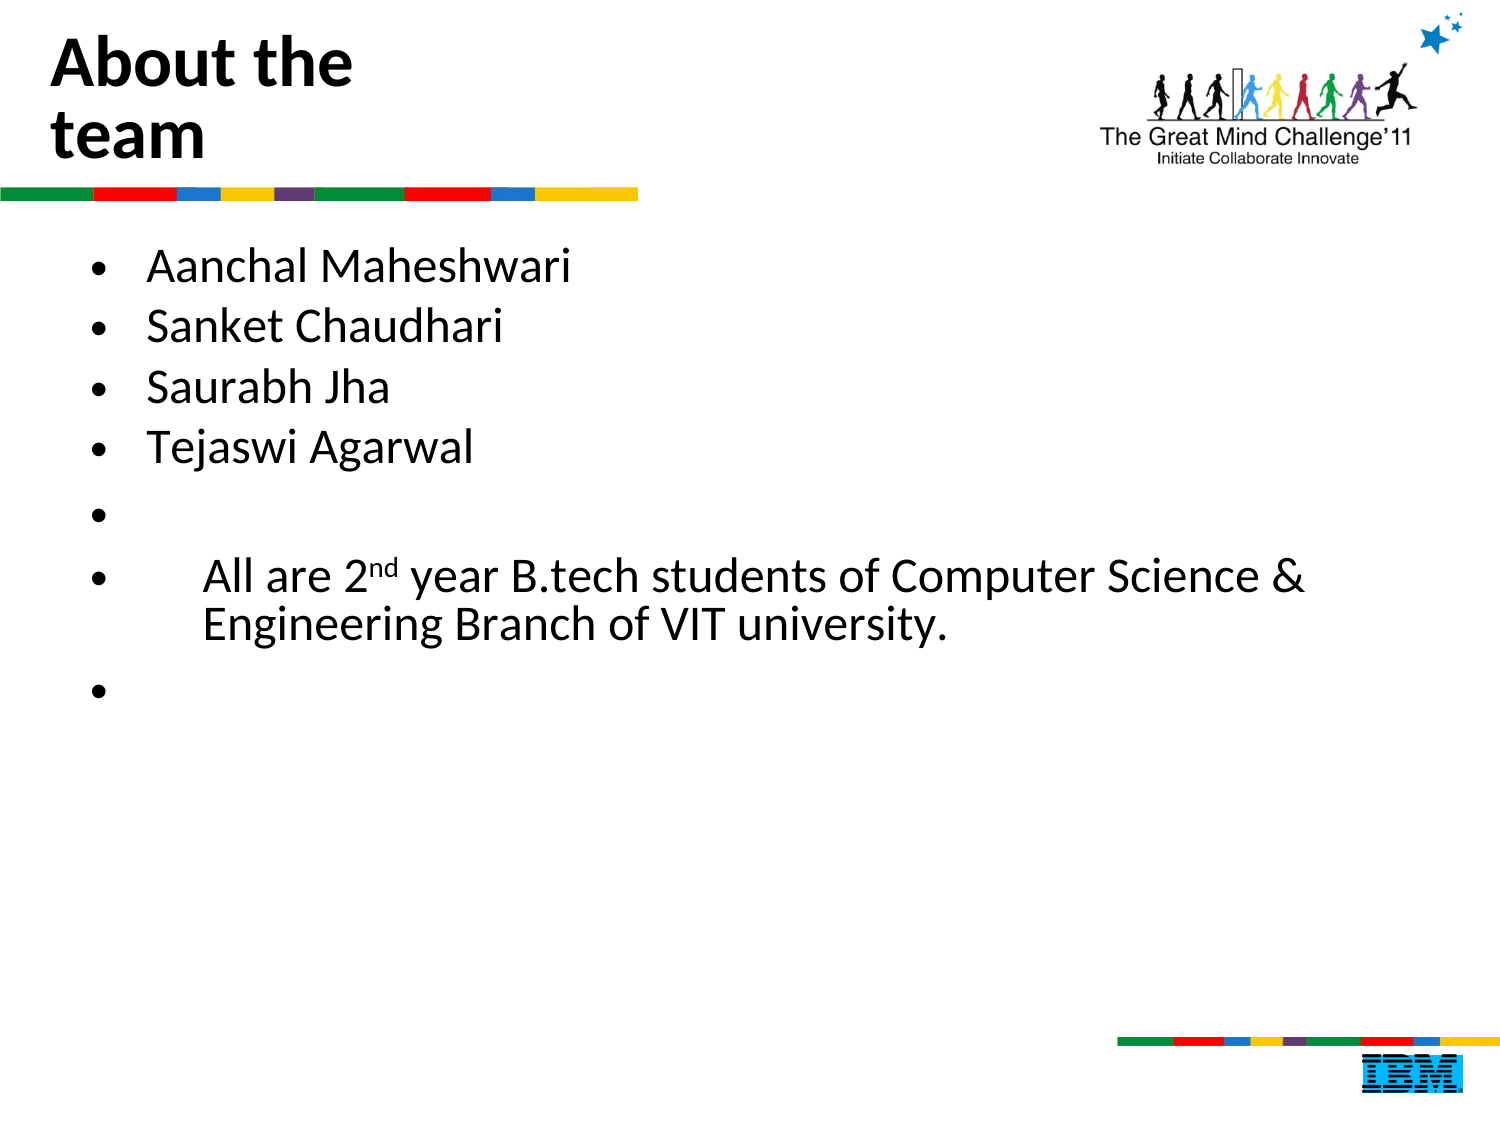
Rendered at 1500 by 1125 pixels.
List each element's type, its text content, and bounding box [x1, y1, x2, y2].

picture [1100, 12, 1463, 164]
picture [1117, 1037, 1500, 1046]
picture [0, 187, 638, 201]
title About the team [50, 0, 426, 176]
list Aanchal Maheshwari Sanket Chaudhari Saurabh Jha Tejaswi Agarwal All are 2nd year B.tech students of Computer Science & Engineering Branch of VIT university. [75, 237, 1426, 901]
